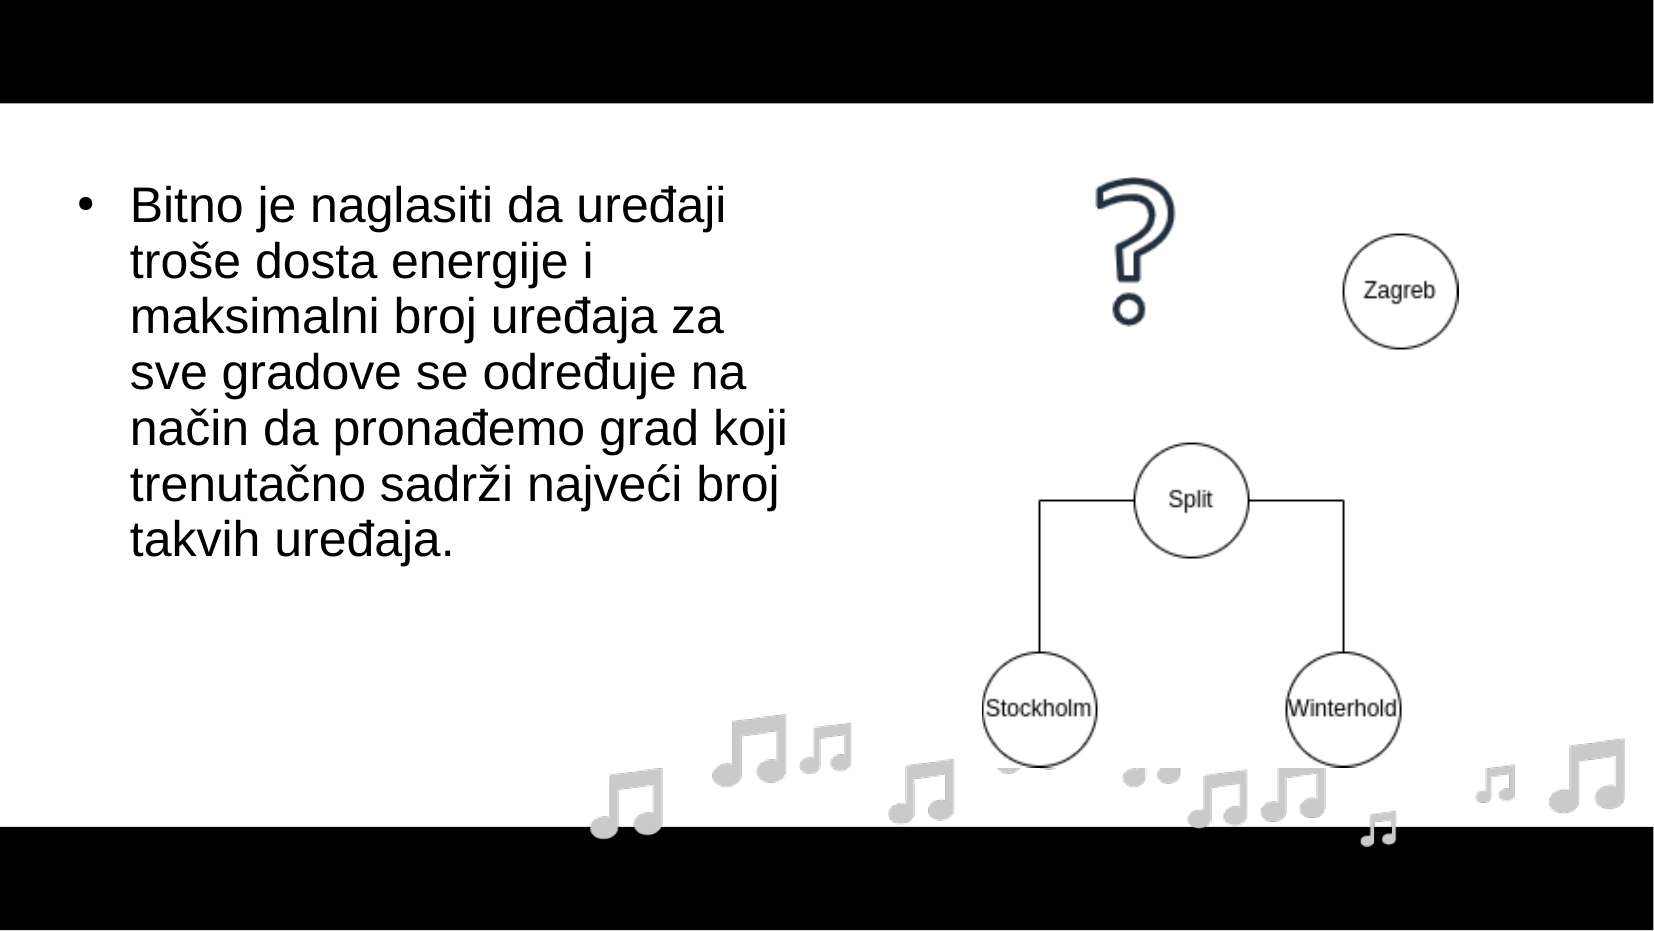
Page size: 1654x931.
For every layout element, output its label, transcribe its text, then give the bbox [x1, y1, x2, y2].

picture [982, 177, 1459, 768]
list Bitno je naglasiti da uređaji troše dosta energije i maksimalni broj uređaja za sve gradove se određuje na način da pronađemo grad koji trenutačno sadrži najveći broj takvih uređaja. [59, 177, 809, 768]
